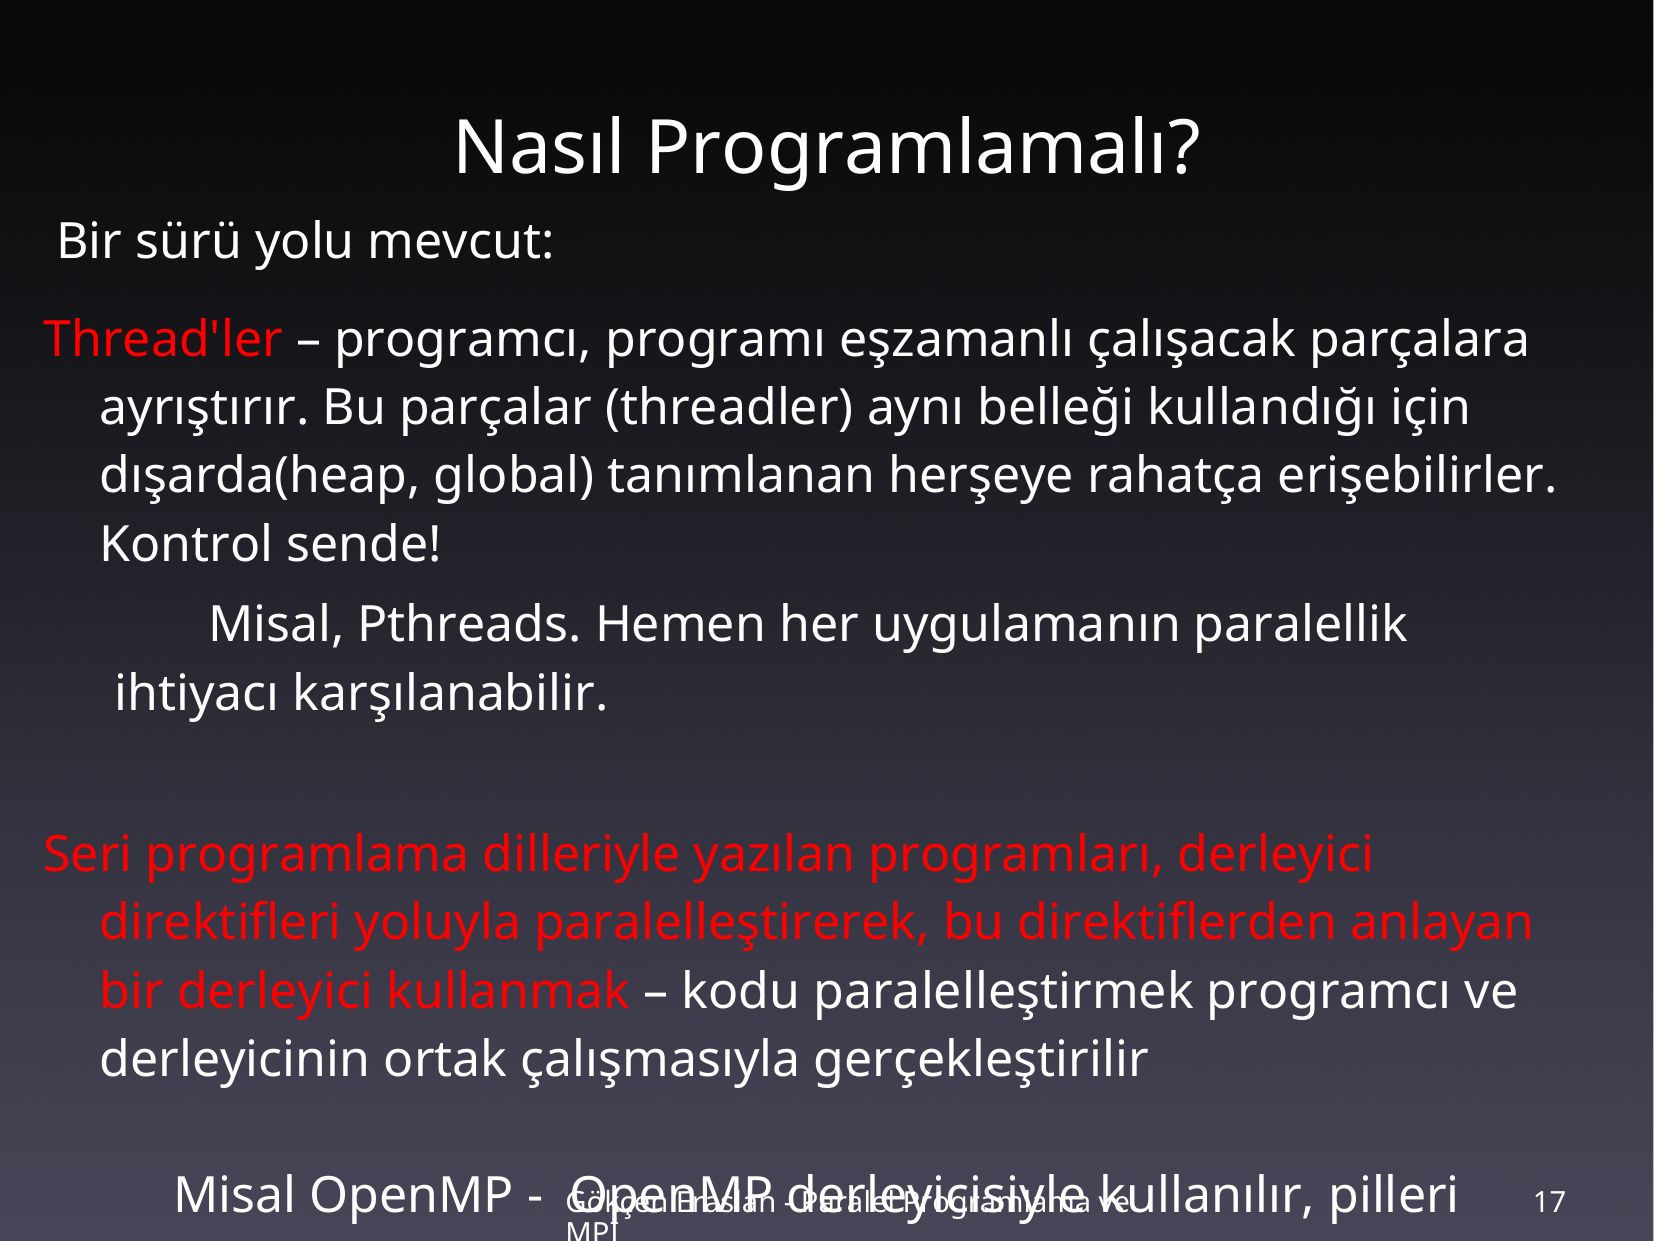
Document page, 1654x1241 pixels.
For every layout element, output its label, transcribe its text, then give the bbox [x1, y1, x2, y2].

picture [645, 1188, 659, 1196]
picture [580, 1226, 586, 1241]
picture [617, 1188, 631, 1208]
picture [647, 1199, 652, 1208]
title Nasıl Programlamalı? [41, 36, 1613, 253]
picture [0, 0, 1654, 1241]
picture [570, 1226, 576, 1241]
picture [596, 1224, 604, 1233]
picture [637, 1205, 645, 1210]
list Bir sürü yolu mevcut: Thread'ler – programcı, programı eşzamanlı çalışacak parçalara ayrıştırır. Bu parçalar (threadler) aynı belleği kullandığı için dışarda(heap, global) tanımlanan herşeye rahatça erişebilirler. Kontrol sende! Misal, Pthreads. Hemen her uygulamanın paralellik ihtiyacı karşılanabilir. Seri programlama dilleriyle yazılan programları, derleyici direktifleri yoluyla paralelleştirerek, bu direktiflerden anlayan bir derleyici kullanmak – kodu paralelleştirmek programcı ve derleyicinin ortak çalışmasıyla gerçekleştirilir Misal OpenMP - OpenMP derleyicisiyle kullanılır, pilleri içindedir (özünde thread'leri kullanır) [28, 197, 1600, 1154]
picture [623, 1198, 631, 1209]
